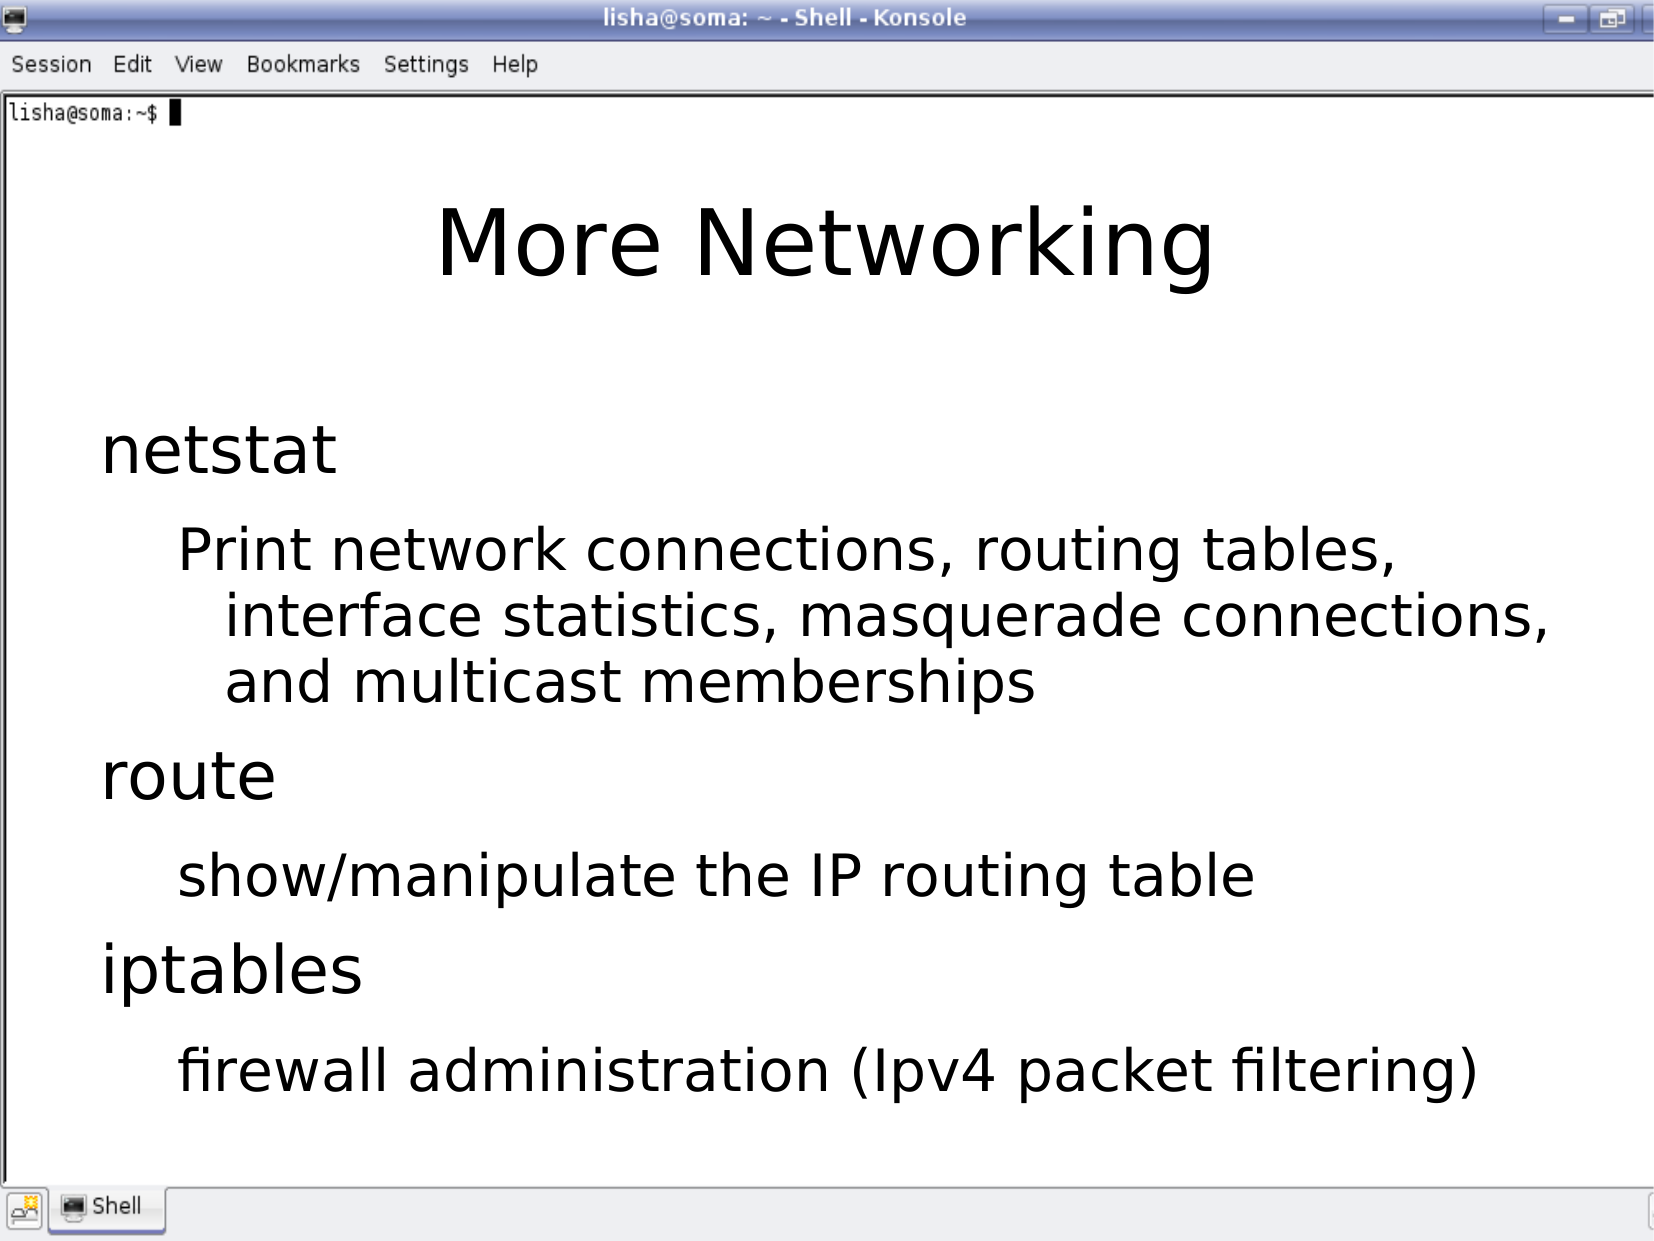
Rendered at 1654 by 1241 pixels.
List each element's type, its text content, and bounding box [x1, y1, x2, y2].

picture [0, 0, 1654, 1241]
list netstat Print network connections, routing tables, interface statistics, masquerade connections, and multicast memberships route show/manipulate the IP routing table iptables firewall administration (Ipv4 packet filtering)‏ [82, 412, 1571, 1121]
title More Networking [82, 149, 1571, 338]
